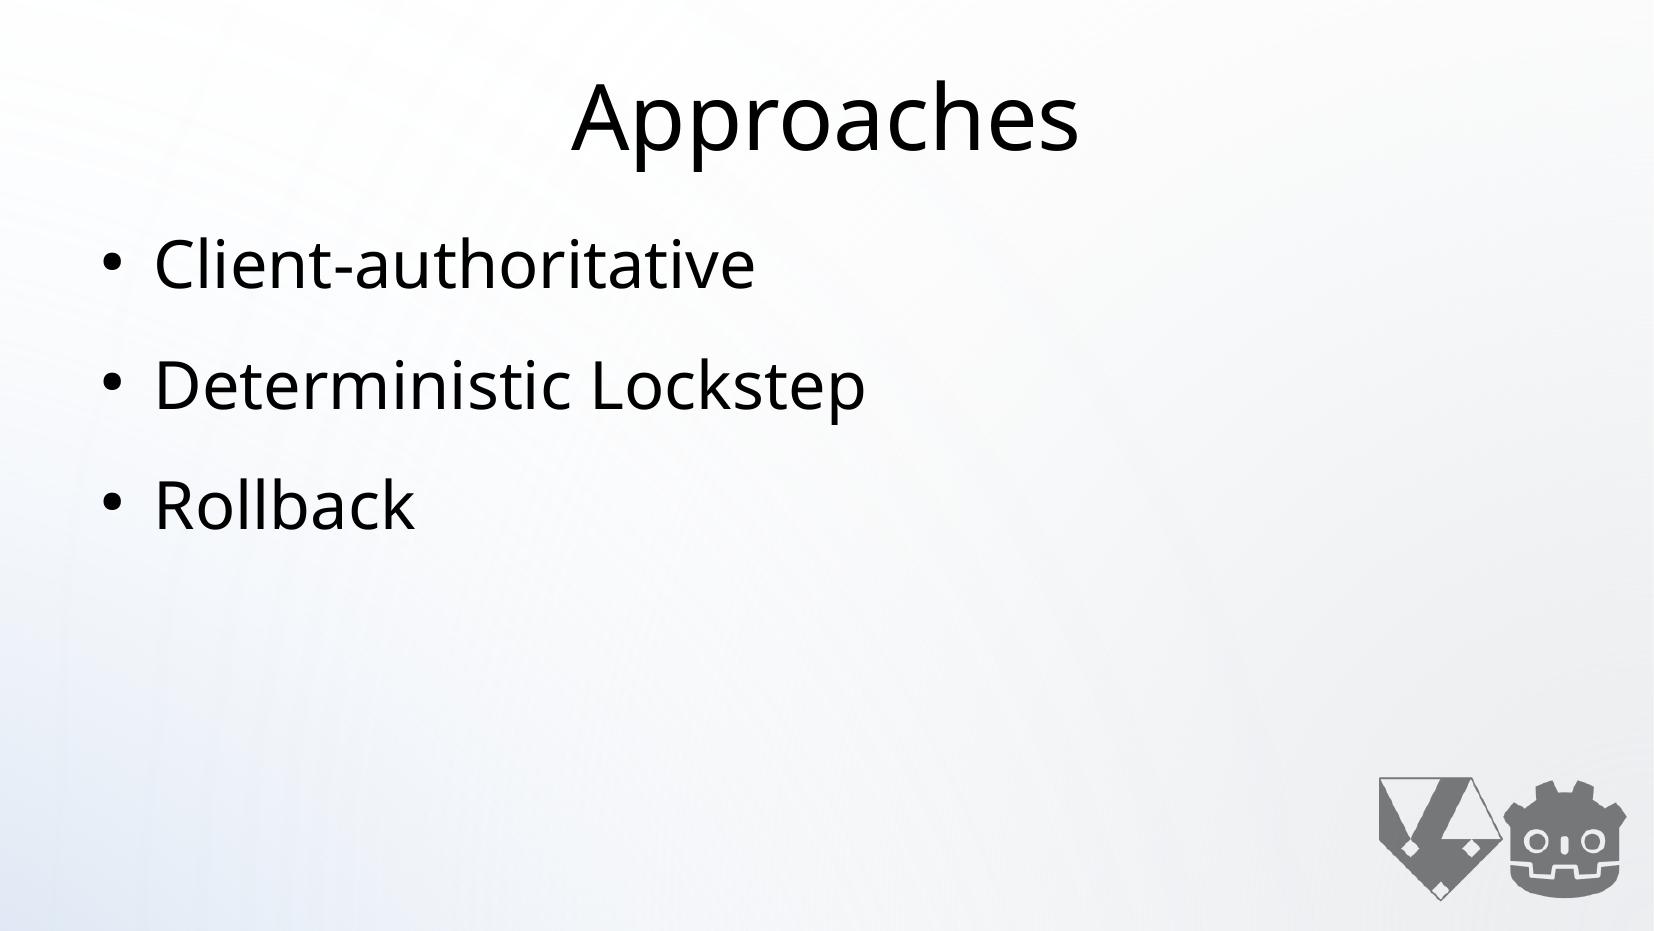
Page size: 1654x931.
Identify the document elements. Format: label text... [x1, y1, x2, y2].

title Approaches [82, 37, 1571, 193]
picture [0, 0, 1654, 931]
list Client-authoritative Deterministic Lockstep Rollback [82, 217, 1571, 758]
